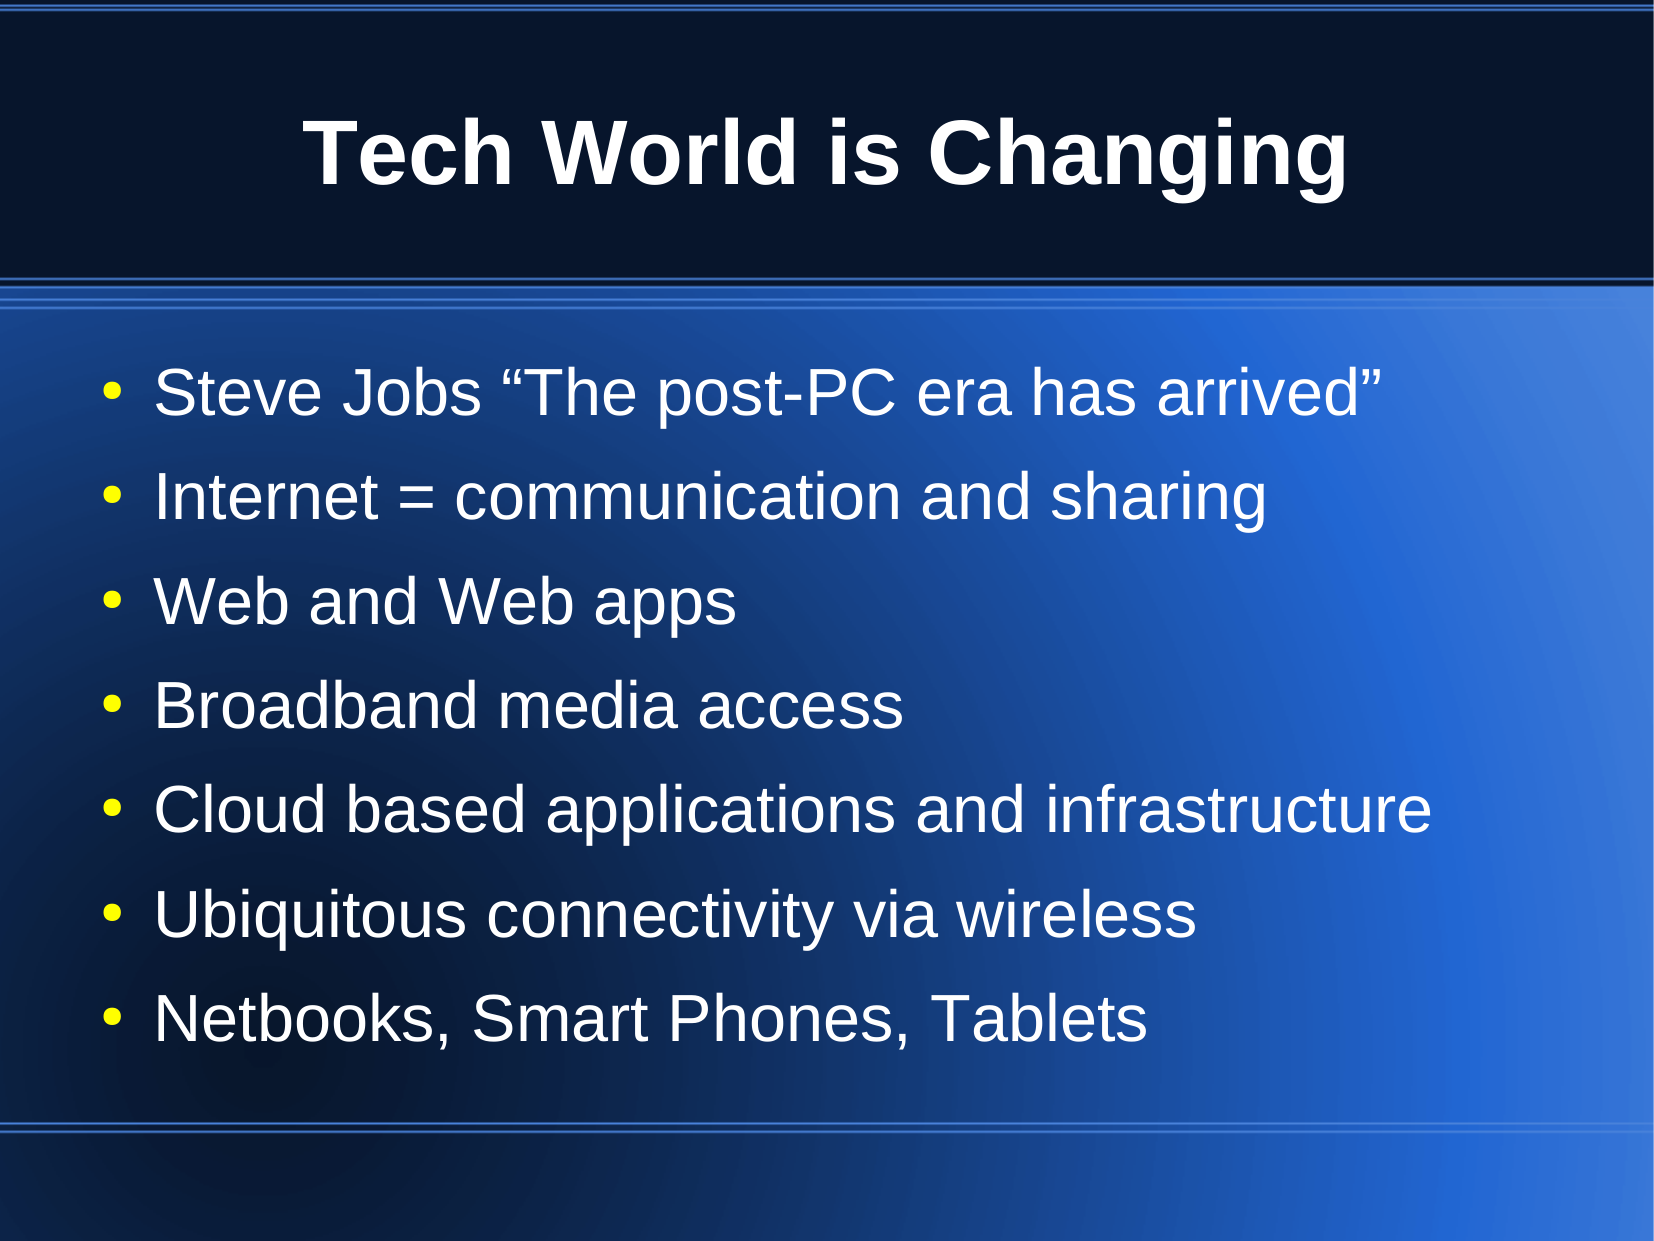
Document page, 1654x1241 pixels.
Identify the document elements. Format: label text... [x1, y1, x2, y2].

title Tech World is Changing [82, 49, 1571, 257]
list Steve Jobs “The post-PC era has arrived” Internet = communication and sharing Web and Web apps Broadband media access Cloud based applications and infrastructure Ubiquitous connectivity via wireless Netbooks, Smart Phones, Tablets [82, 355, 1571, 1159]
picture [0, 0, 1654, 1241]
